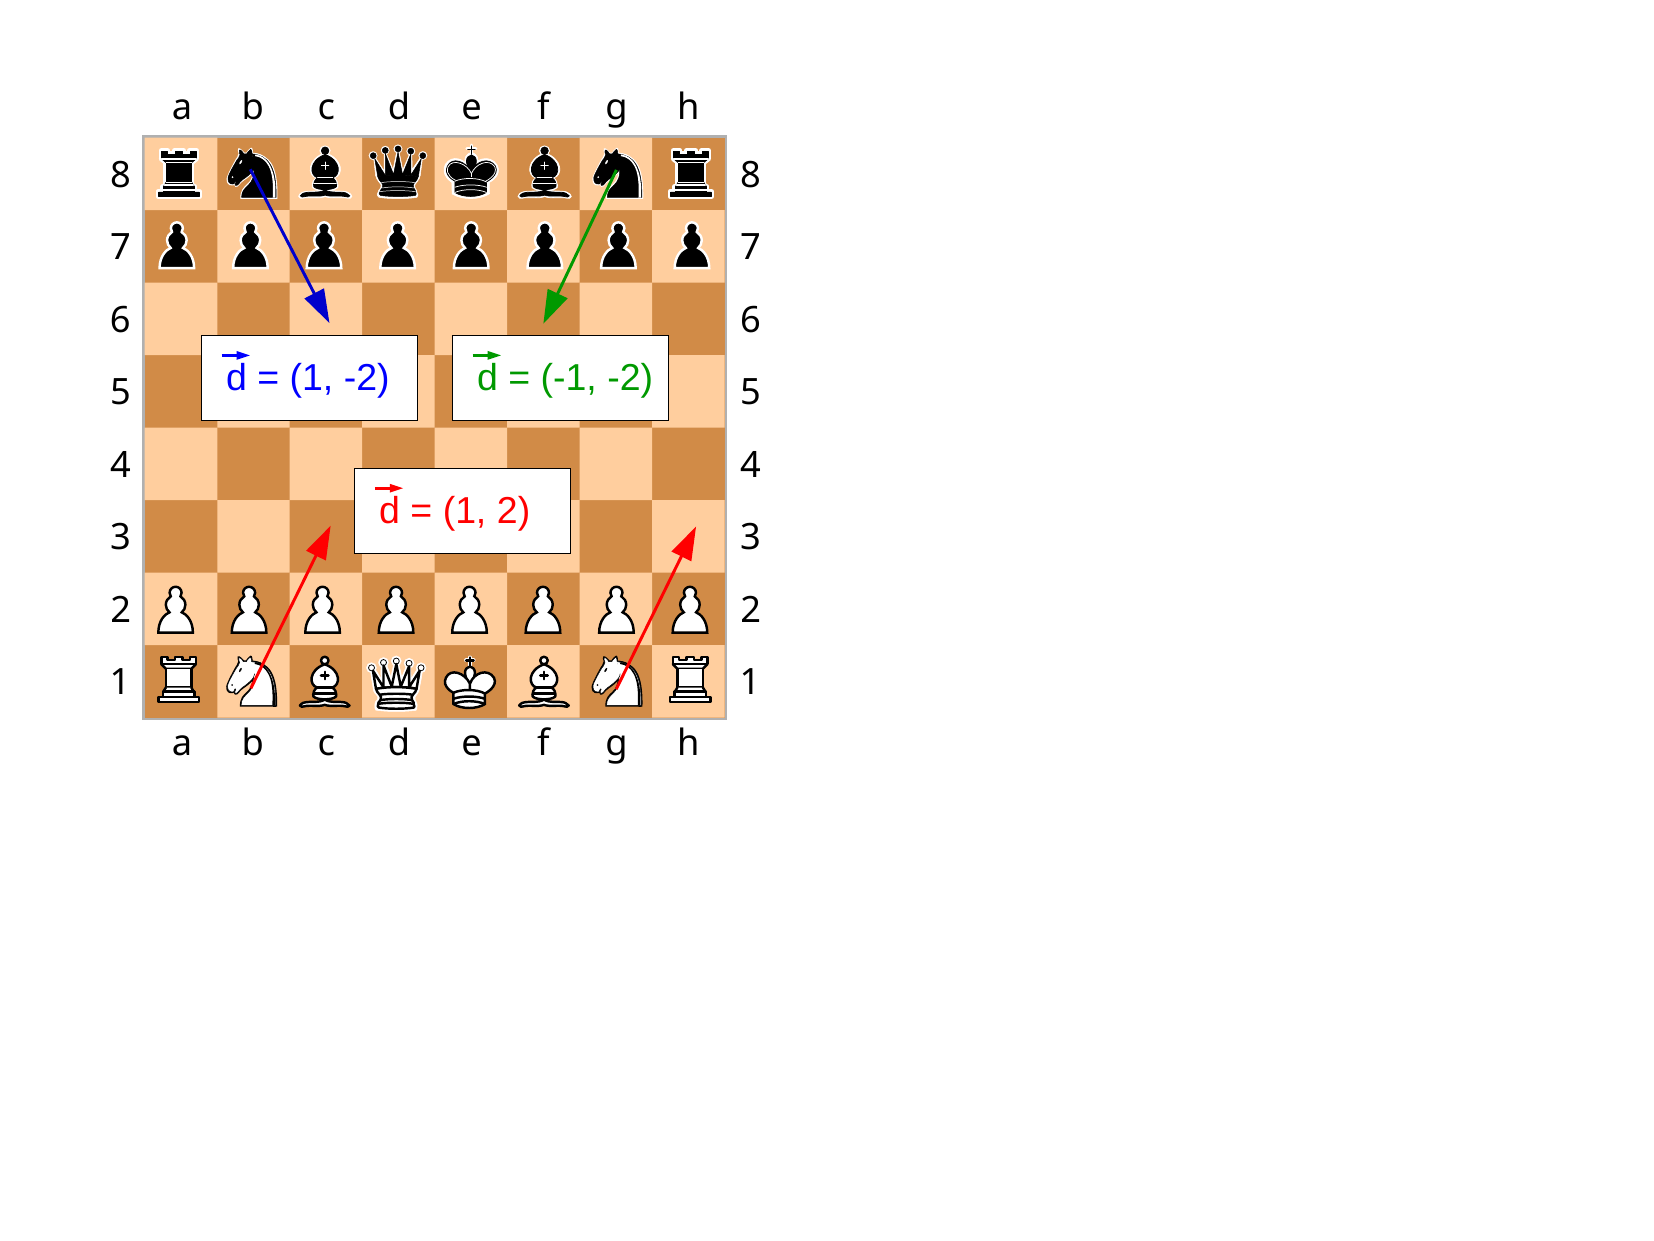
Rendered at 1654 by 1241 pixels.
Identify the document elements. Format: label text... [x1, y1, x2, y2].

text_box [354, 468, 571, 554]
text_box d = (1, 2) [364, 482, 571, 540]
text_box d = (-1, -2) [462, 349, 680, 407]
text_box d = (1, -2) [211, 349, 418, 407]
text_box [452, 335, 669, 421]
picture [95, 83, 774, 772]
text_box [201, 335, 418, 421]
